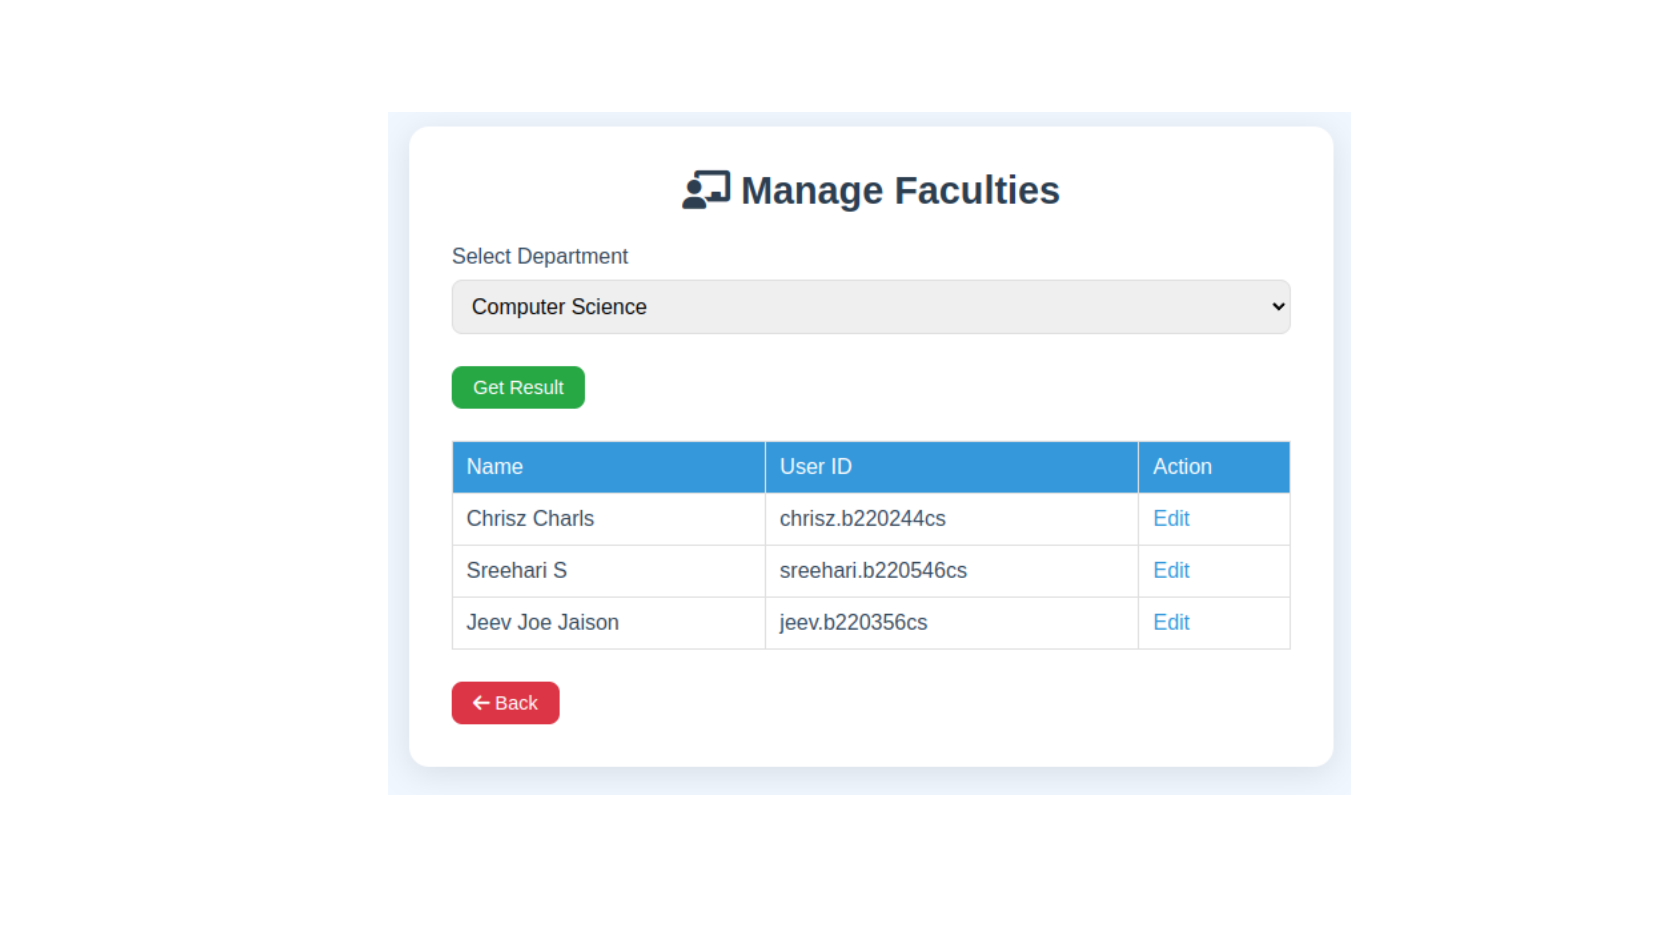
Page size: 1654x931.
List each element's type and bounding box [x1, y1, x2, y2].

picture [388, 112, 1351, 795]
